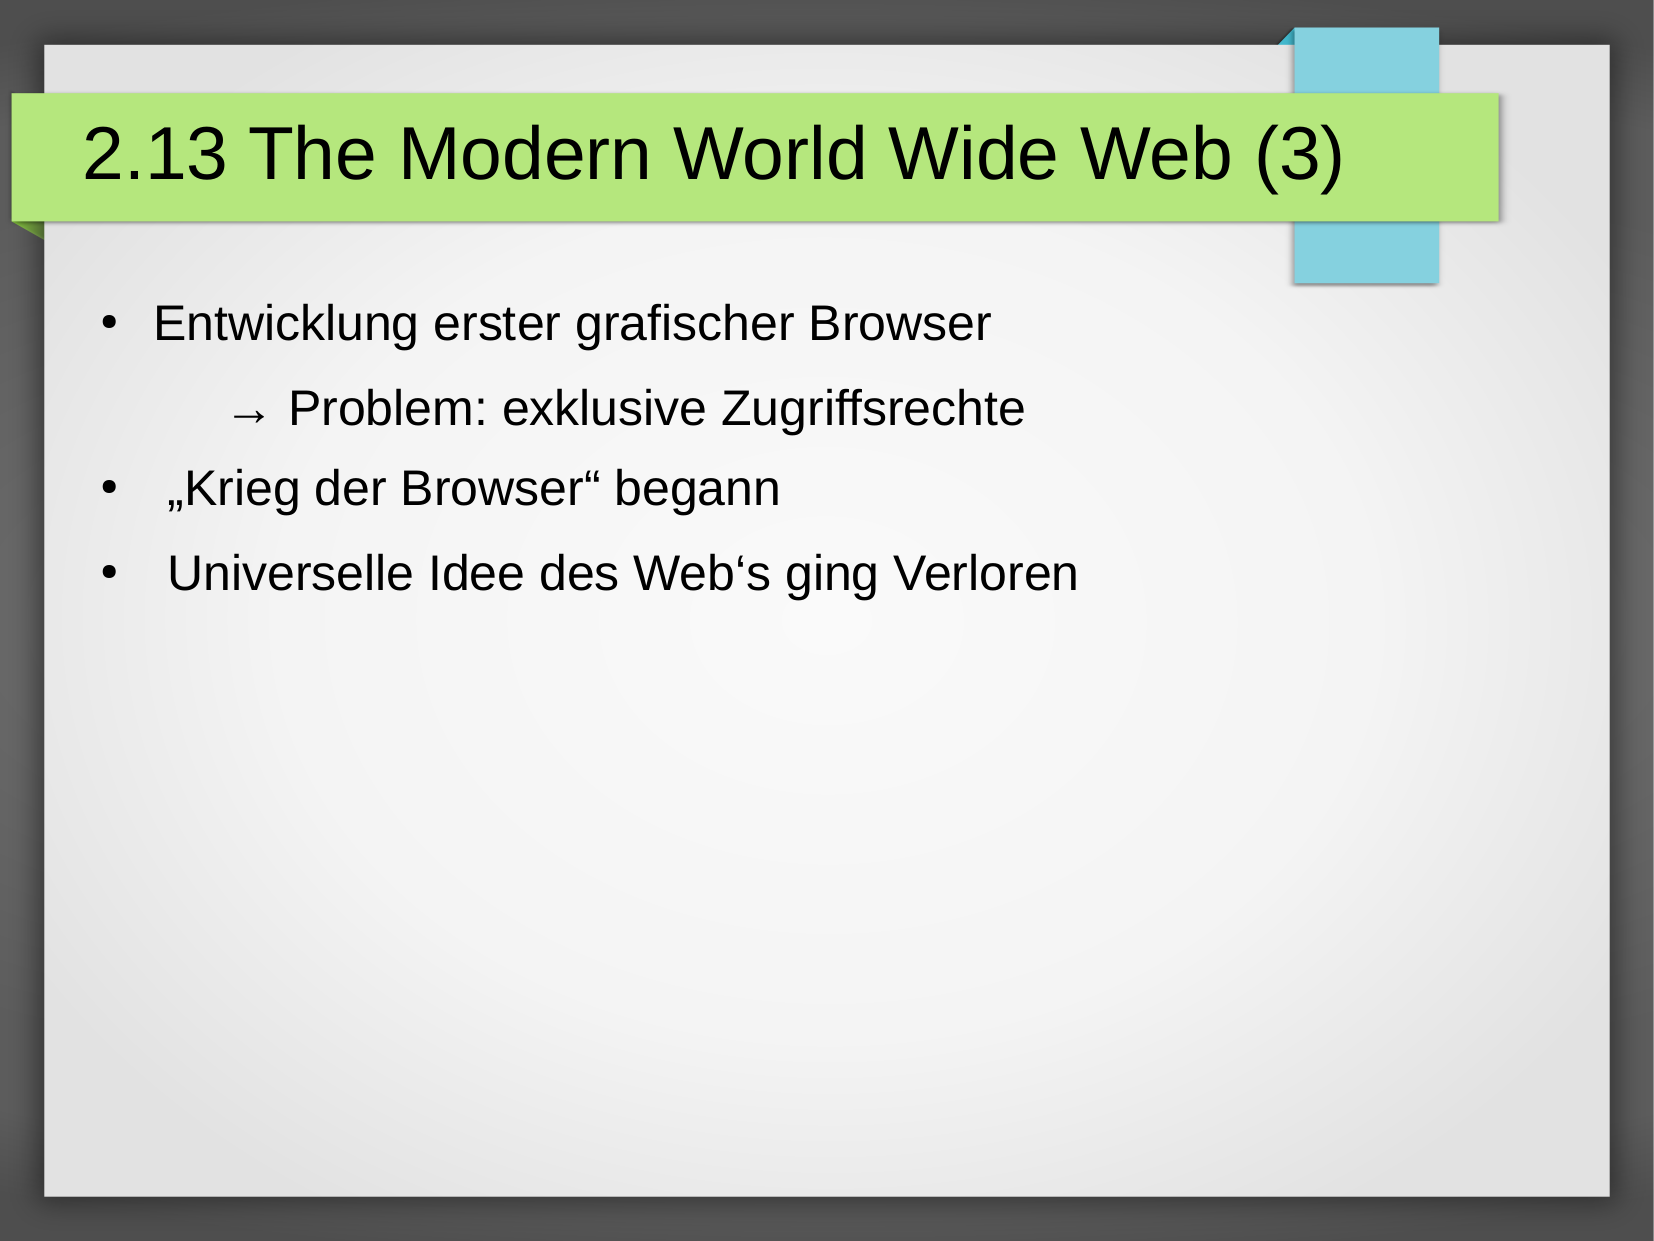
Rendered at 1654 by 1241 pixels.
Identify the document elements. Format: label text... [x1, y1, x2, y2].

list Entwicklung erster grafischer Browser → Problem: exklusive Zugriffsrechte „Krieg der Browser“ begann Universelle Idee des Web‘s ging Verloren [82, 295, 1571, 1015]
title 2.13 The Modern World Wide Web (3) [82, 69, 1453, 238]
picture [0, 0, 1654, 1241]
